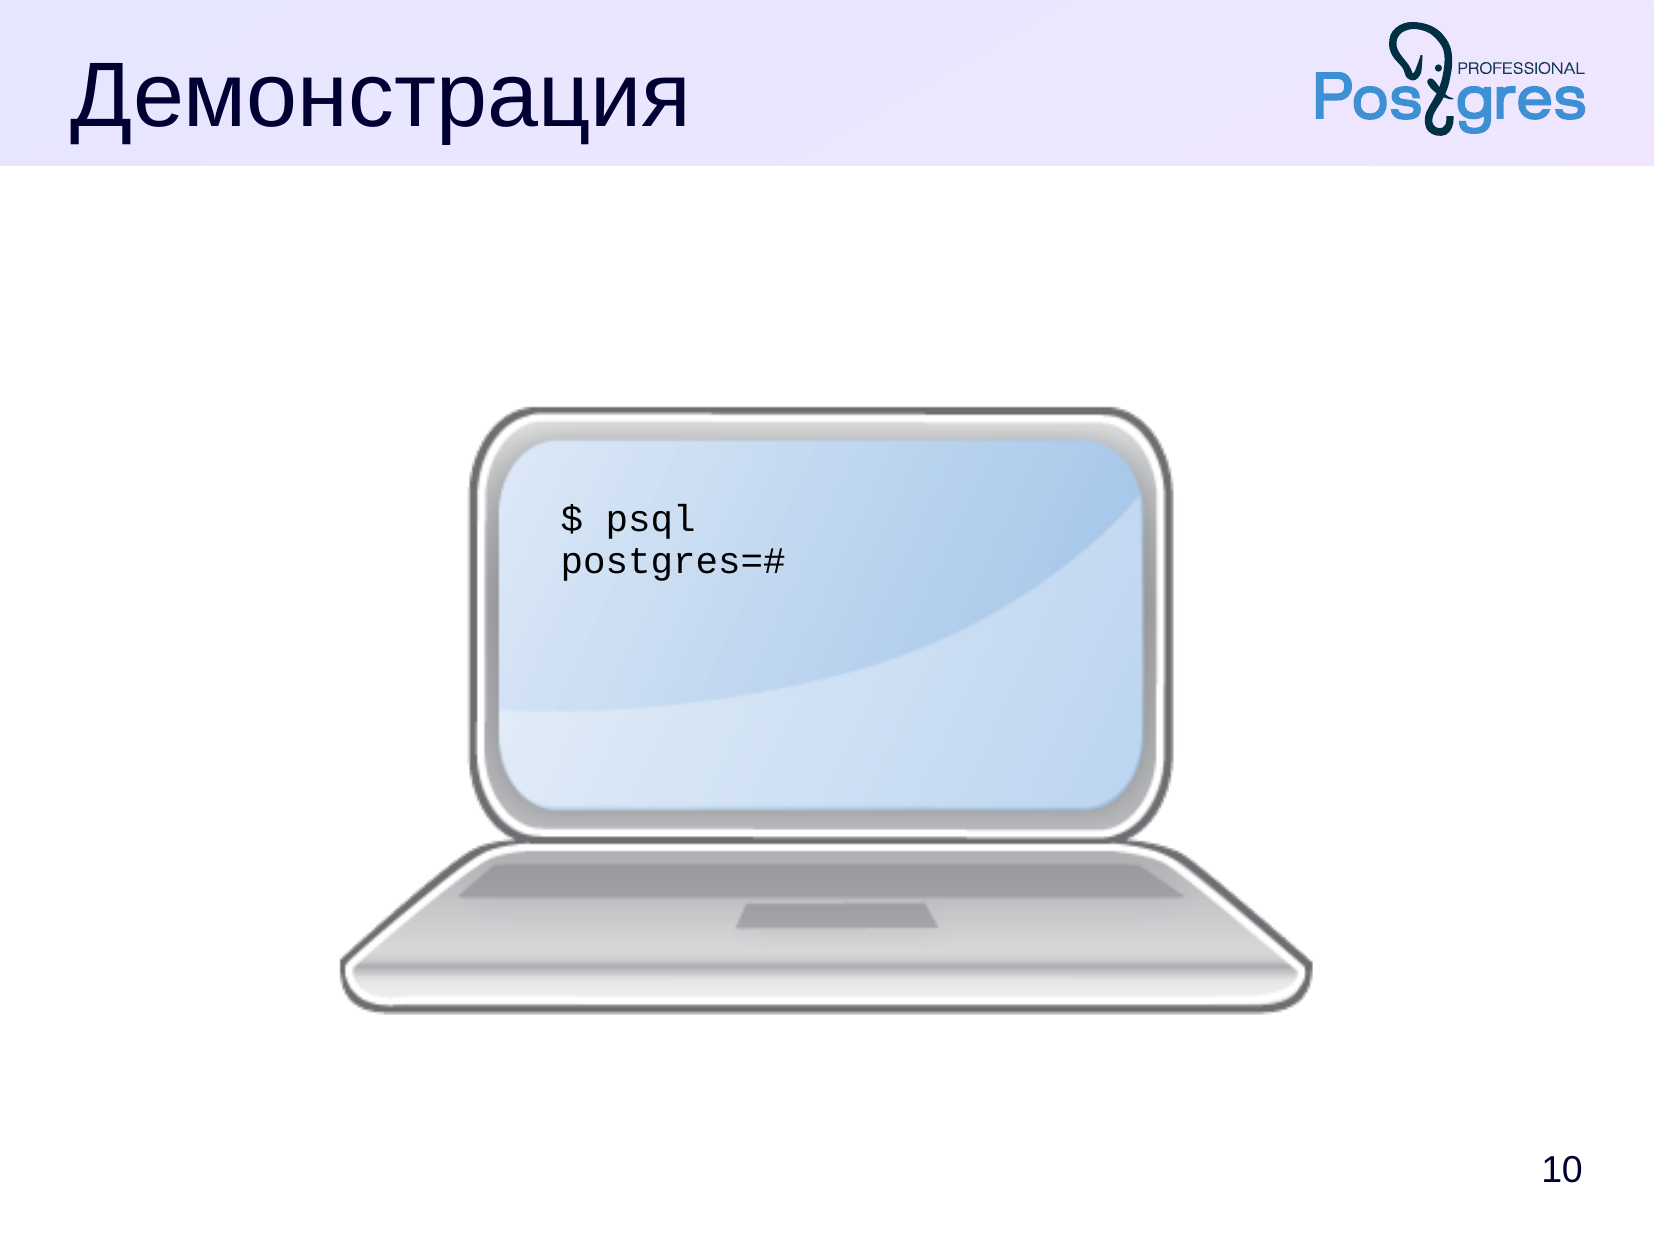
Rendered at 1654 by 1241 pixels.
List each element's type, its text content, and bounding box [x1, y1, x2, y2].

picture [298, 365, 1356, 1058]
title Демонстрация [70, 43, 1241, 147]
